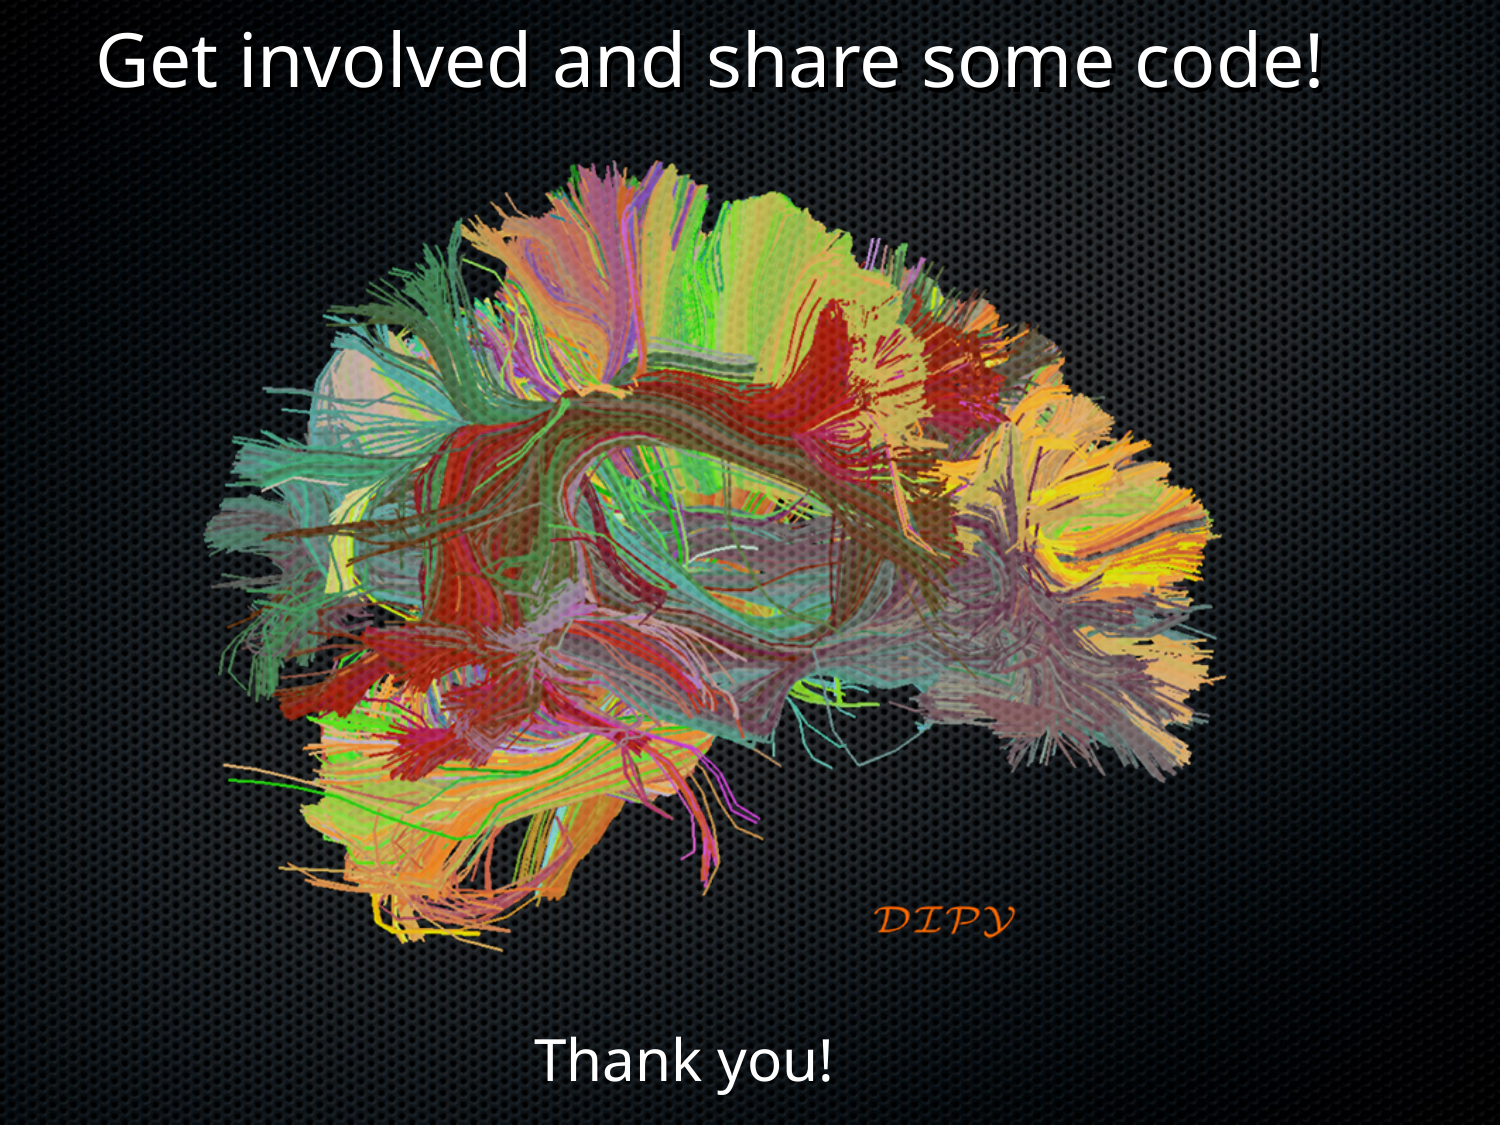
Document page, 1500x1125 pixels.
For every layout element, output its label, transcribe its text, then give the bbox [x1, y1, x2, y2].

picture [0, 0, 1500, 1125]
title Get involved and share some code! [86, 0, 1500, 199]
text_box Thank you! [519, 1015, 1049, 1125]
